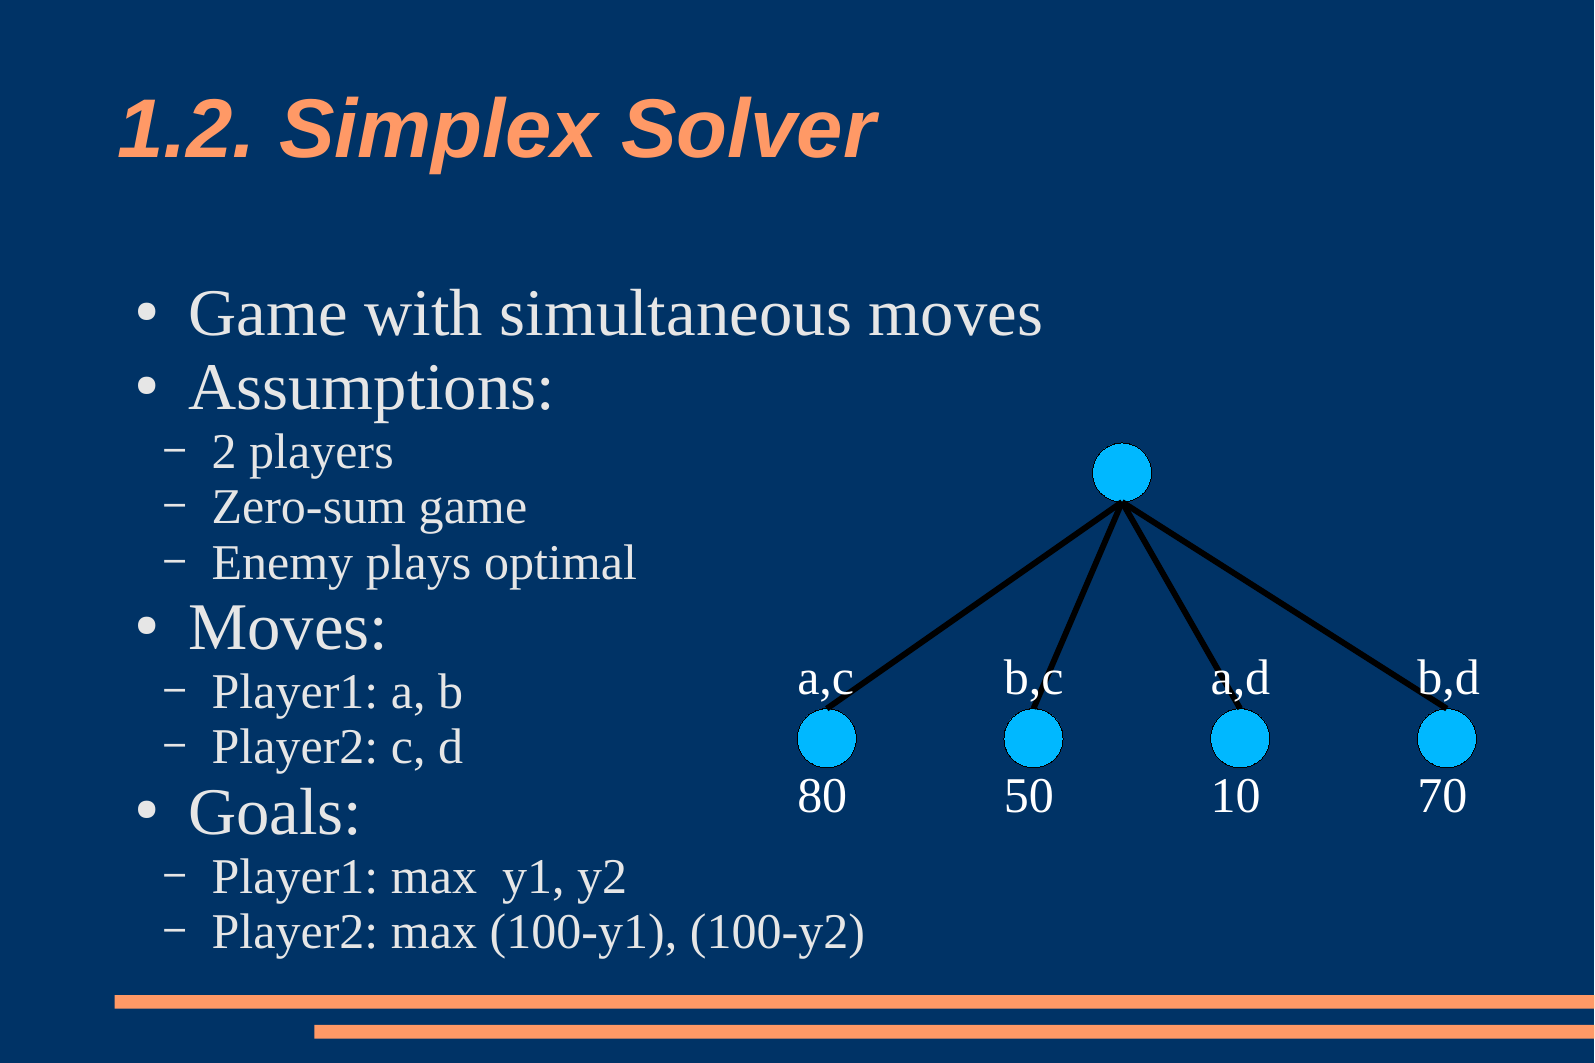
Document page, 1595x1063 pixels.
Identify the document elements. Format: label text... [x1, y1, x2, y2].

text_box a,d [1210, 649, 1300, 705]
text_box 10 [1210, 767, 1270, 824]
text_box [797, 708, 857, 767]
text_box [1003, 708, 1064, 767]
title 1.2. Simplex Solver [117, 39, 1479, 218]
text_box 50 [1003, 767, 1063, 824]
text_box 80 [797, 767, 857, 824]
text_box [1417, 708, 1477, 767]
text_box 70 [1417, 767, 1477, 824]
text_box [1092, 442, 1152, 502]
list Game with simultaneous moves Assumptions: 2 players Zero-sum game Enemy plays optimal Moves: Player1: a, b Player2: c, d Goals: Player1: max y1, y2 Player2: max (100-y1), (100-y2) [117, 276, 1505, 971]
text_box b,d [1417, 649, 1506, 705]
text_box [1210, 708, 1270, 767]
text_box a,c [797, 649, 857, 705]
text_box b,c [1003, 649, 1093, 705]
